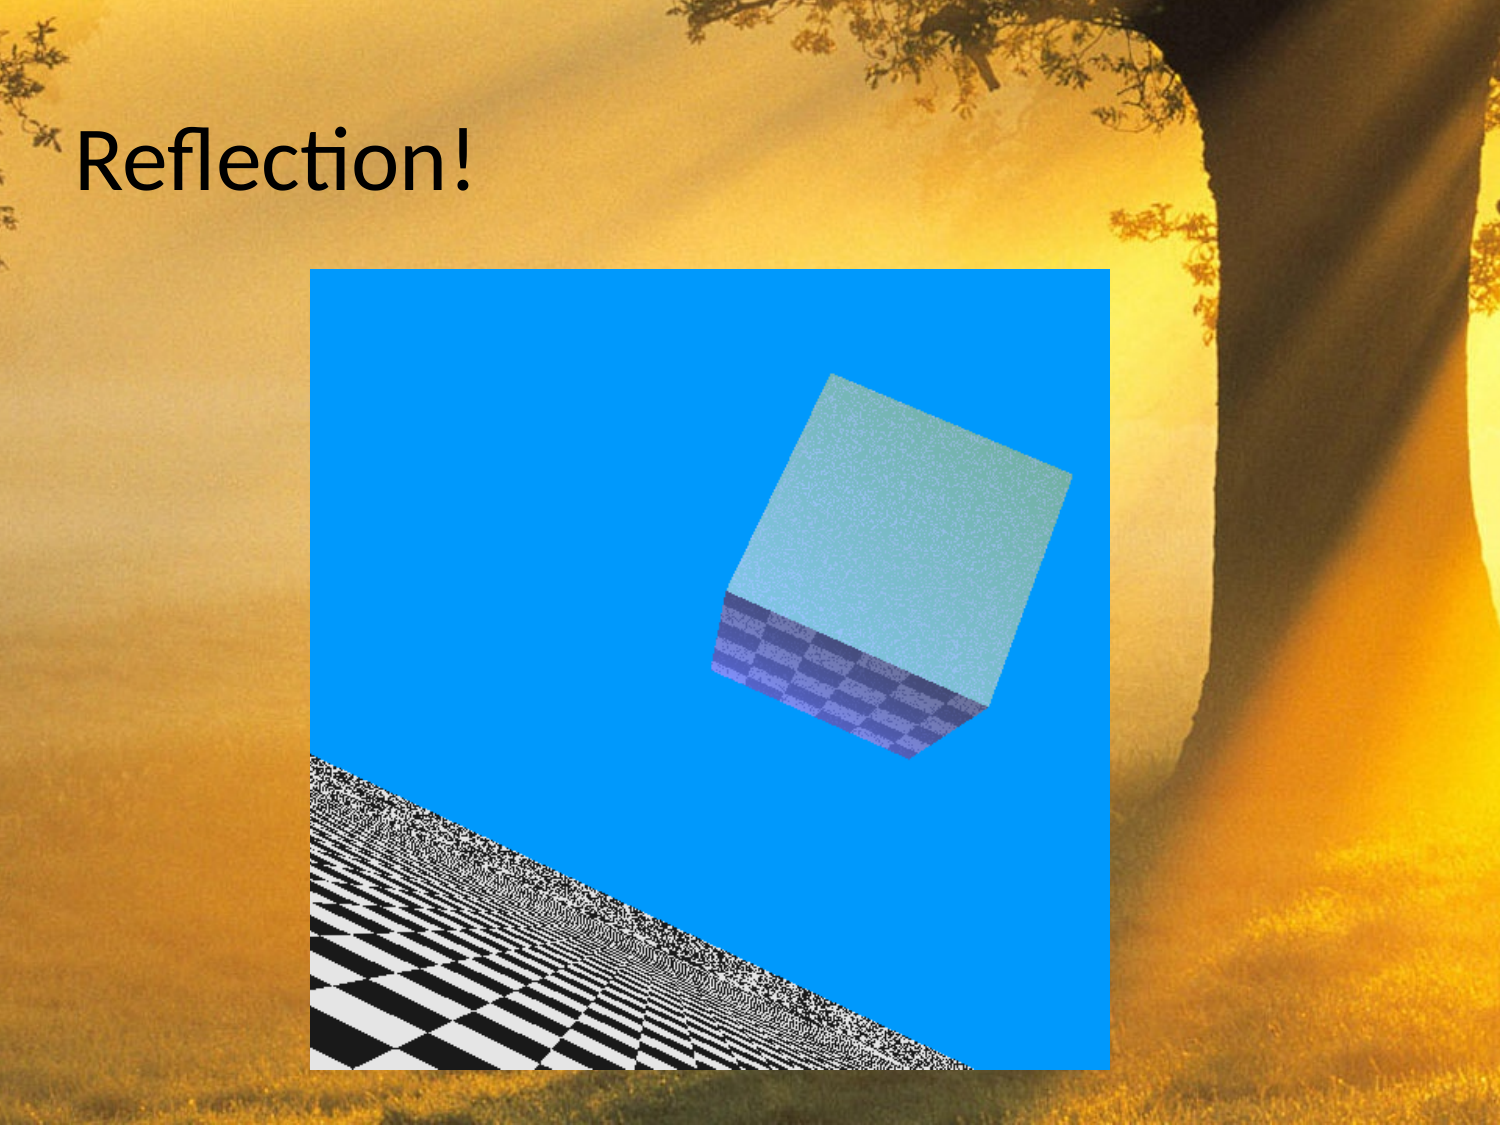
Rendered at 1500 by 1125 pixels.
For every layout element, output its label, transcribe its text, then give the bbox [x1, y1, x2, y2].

picture [0, 0, 1500, 1125]
text_box Reflection! [60, 59, 1410, 248]
